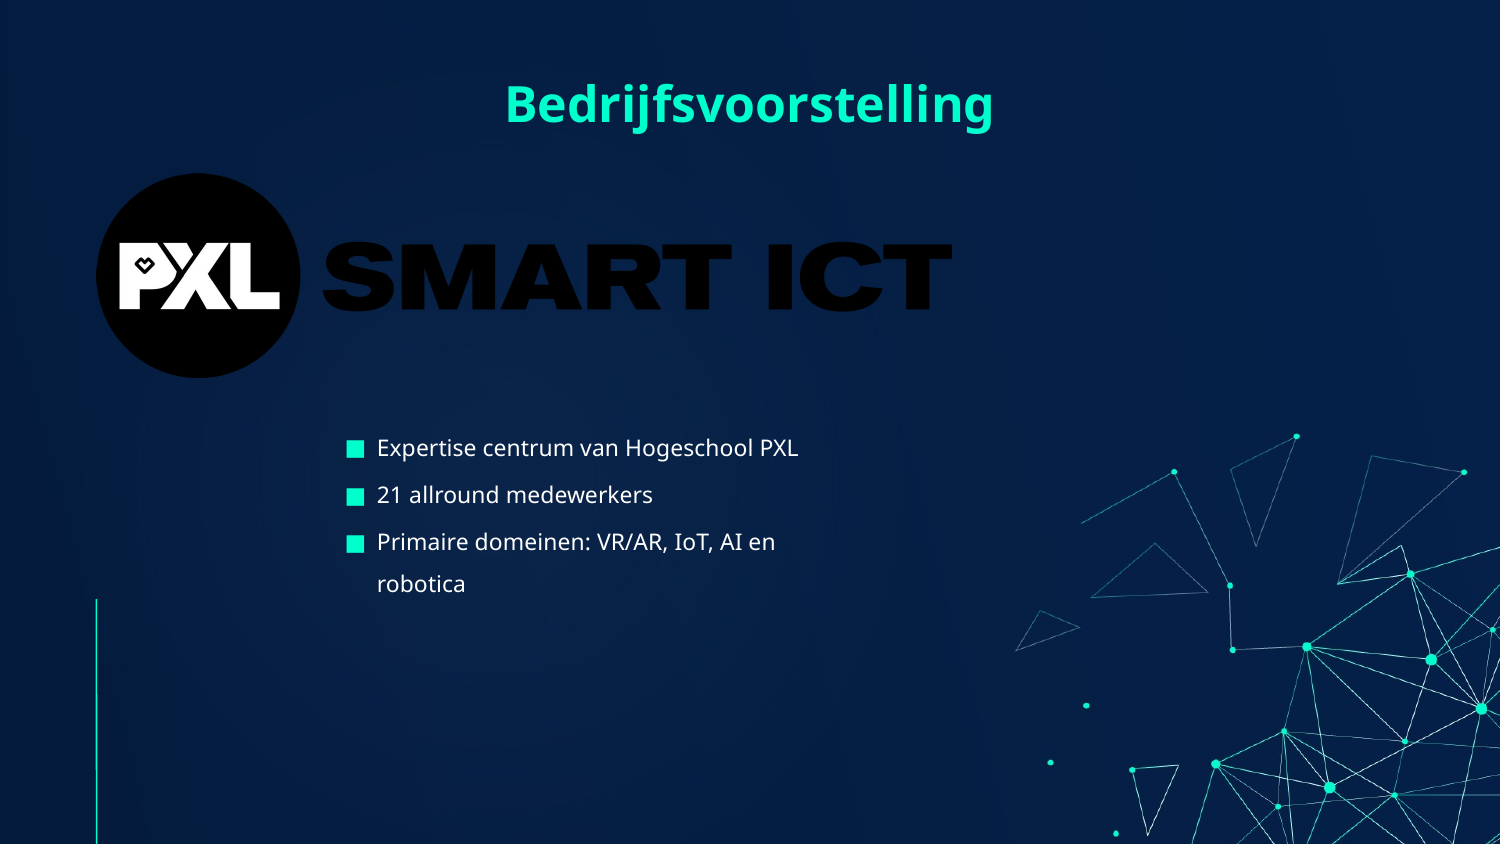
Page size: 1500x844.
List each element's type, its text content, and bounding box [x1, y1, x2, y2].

picture [0, 0, 1500, 844]
title Bedrijfsvoorstelling [322, 57, 1178, 214]
picture [1492, 835, 1500, 844]
text_box Expertise centrum van Hogeschool PXL 21 allround medewerkers Primaire domeinen: VR/AR, IoT, AI en robotica [322, 378, 839, 641]
